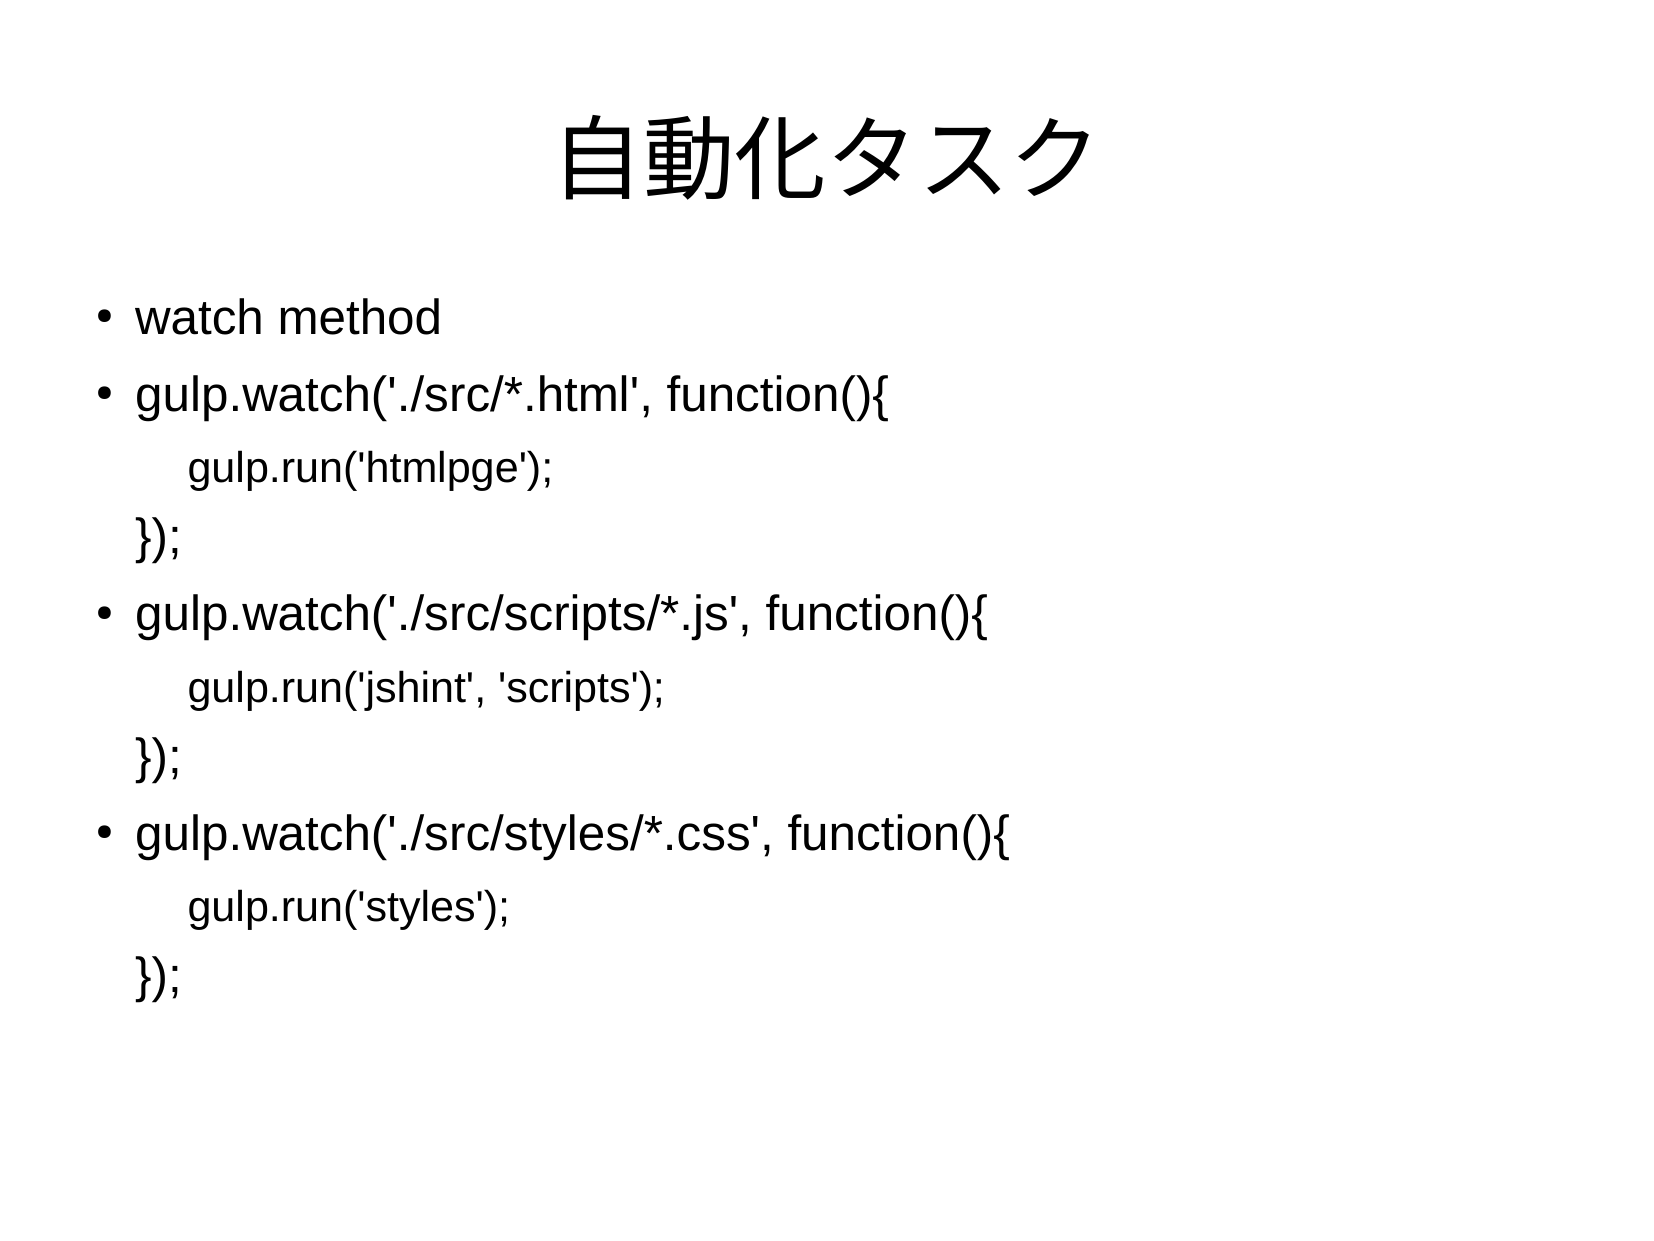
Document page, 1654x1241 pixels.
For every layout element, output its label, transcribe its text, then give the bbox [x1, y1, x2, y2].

list watch method gulp.watch('./src/*.html', function(){ gulp.run('htmlpge'); }); gulp.watch('./src/scripts/*.js', function(){ gulp.run('jshint', 'scripts'); }); gulp.watch('./src/styles/*.css', function(){ gulp.run('styles'); }); [82, 290, 1571, 1010]
title 自動化タスク [82, 49, 1571, 257]
